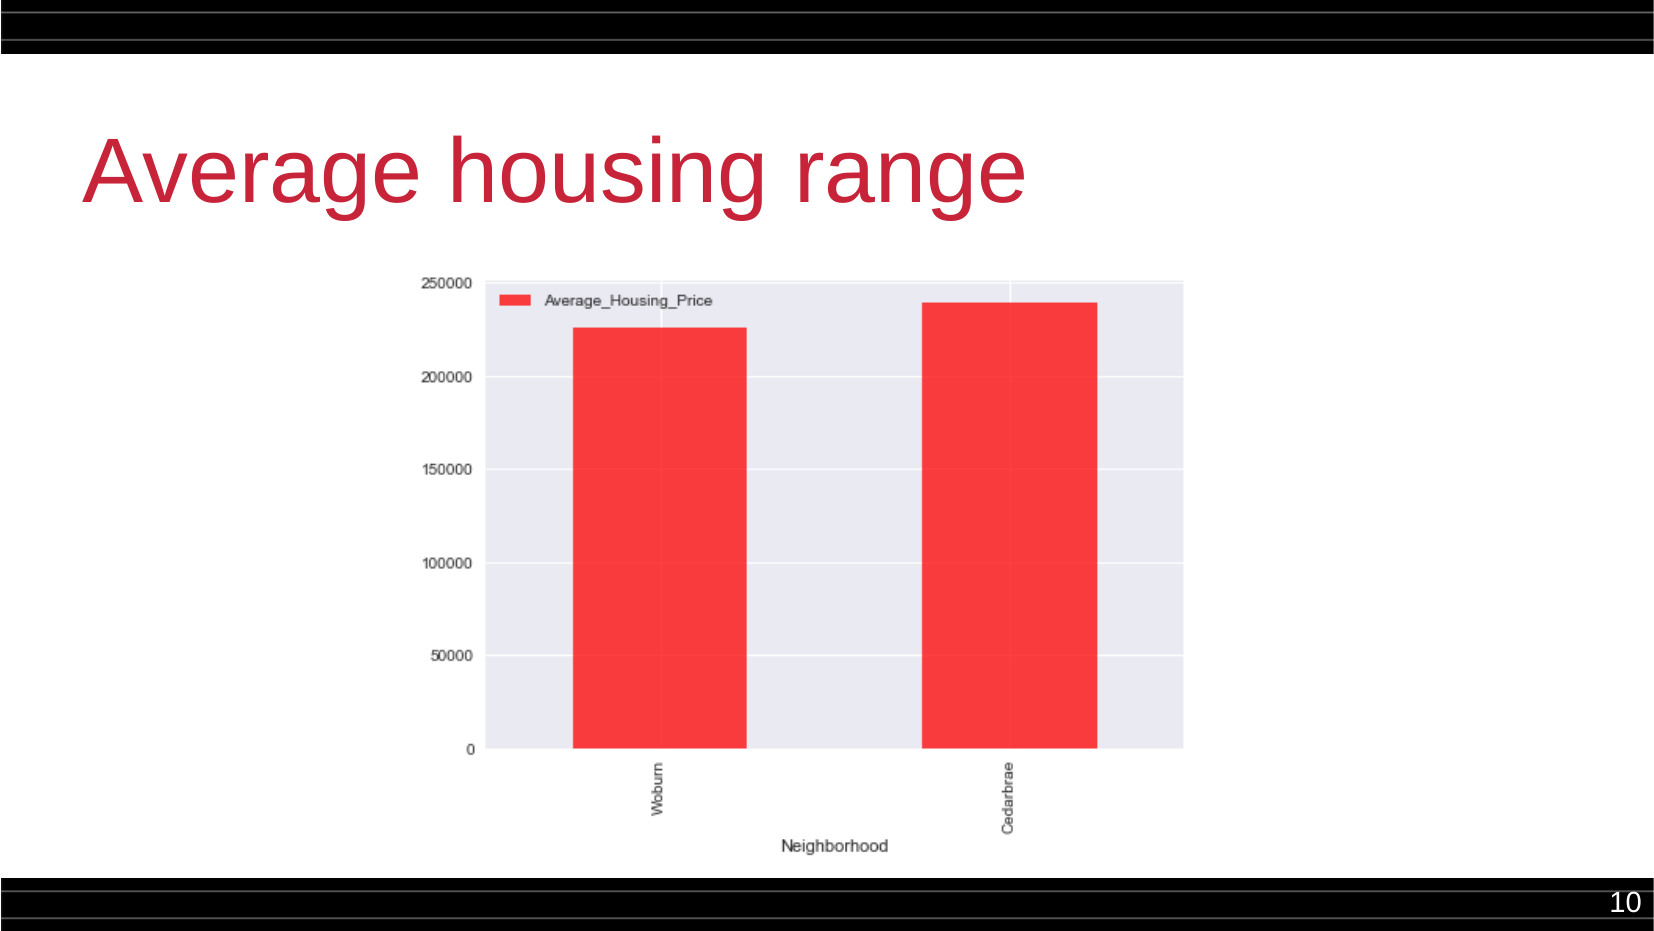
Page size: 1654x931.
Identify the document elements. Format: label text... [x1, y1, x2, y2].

picture [409, 259, 1229, 875]
title Average housing range [82, 92, 1571, 249]
picture [1, 0, 1654, 54]
picture [1, 878, 1654, 931]
